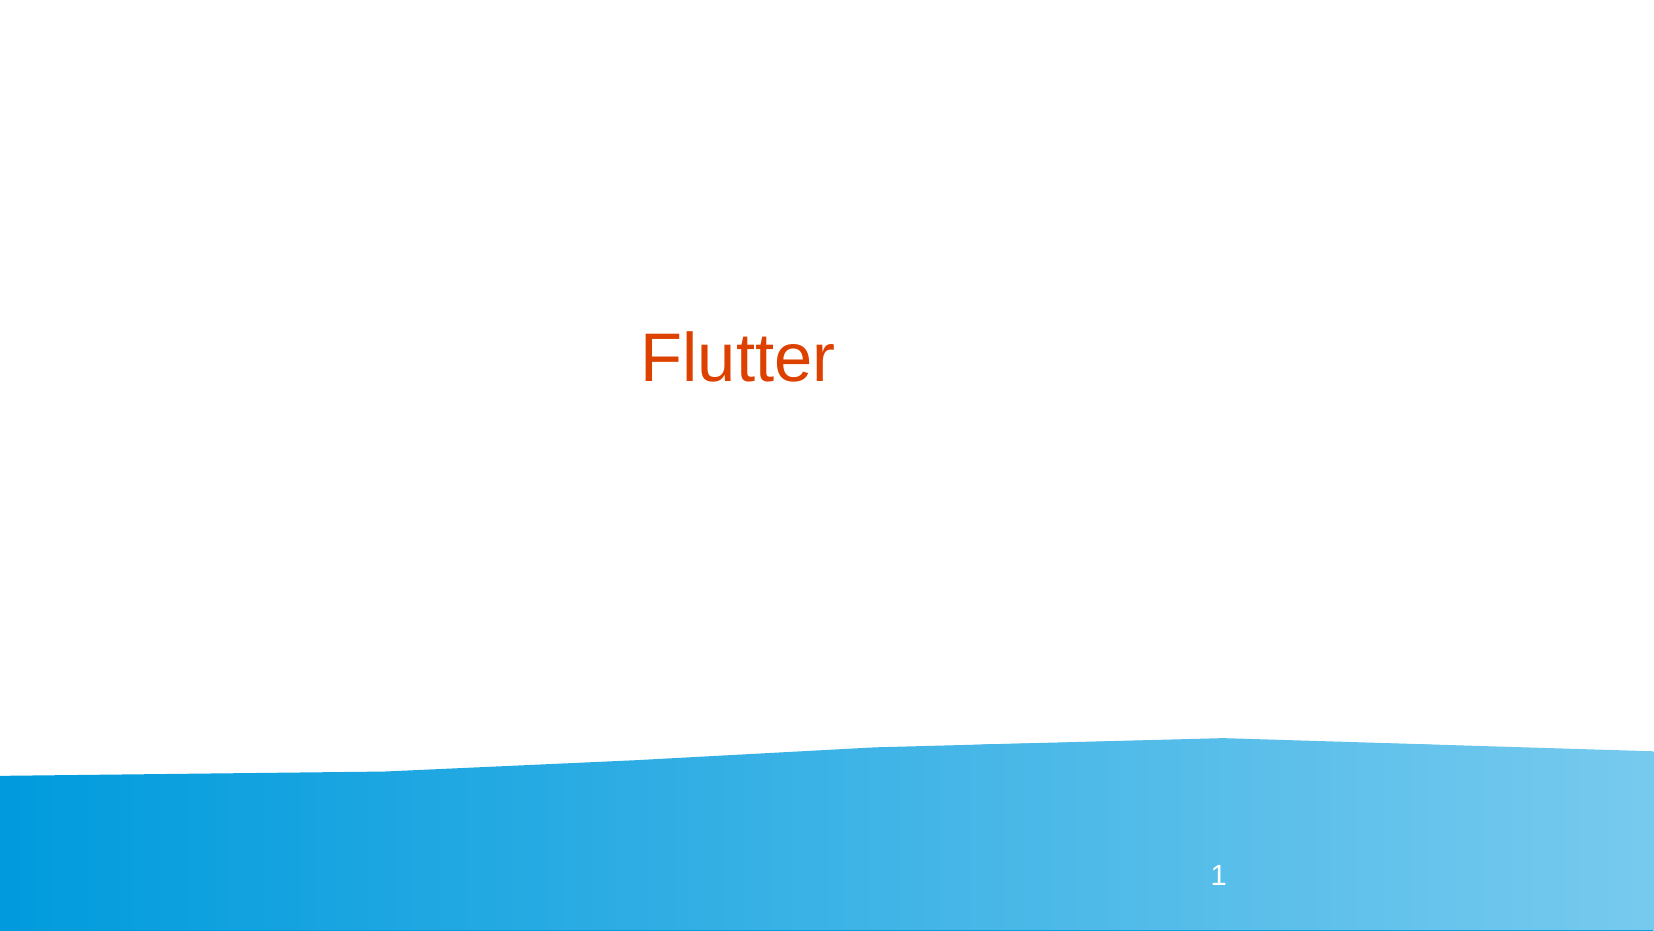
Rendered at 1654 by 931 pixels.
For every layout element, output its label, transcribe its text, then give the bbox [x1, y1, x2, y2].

title Flutter [0, 312, 1477, 397]
